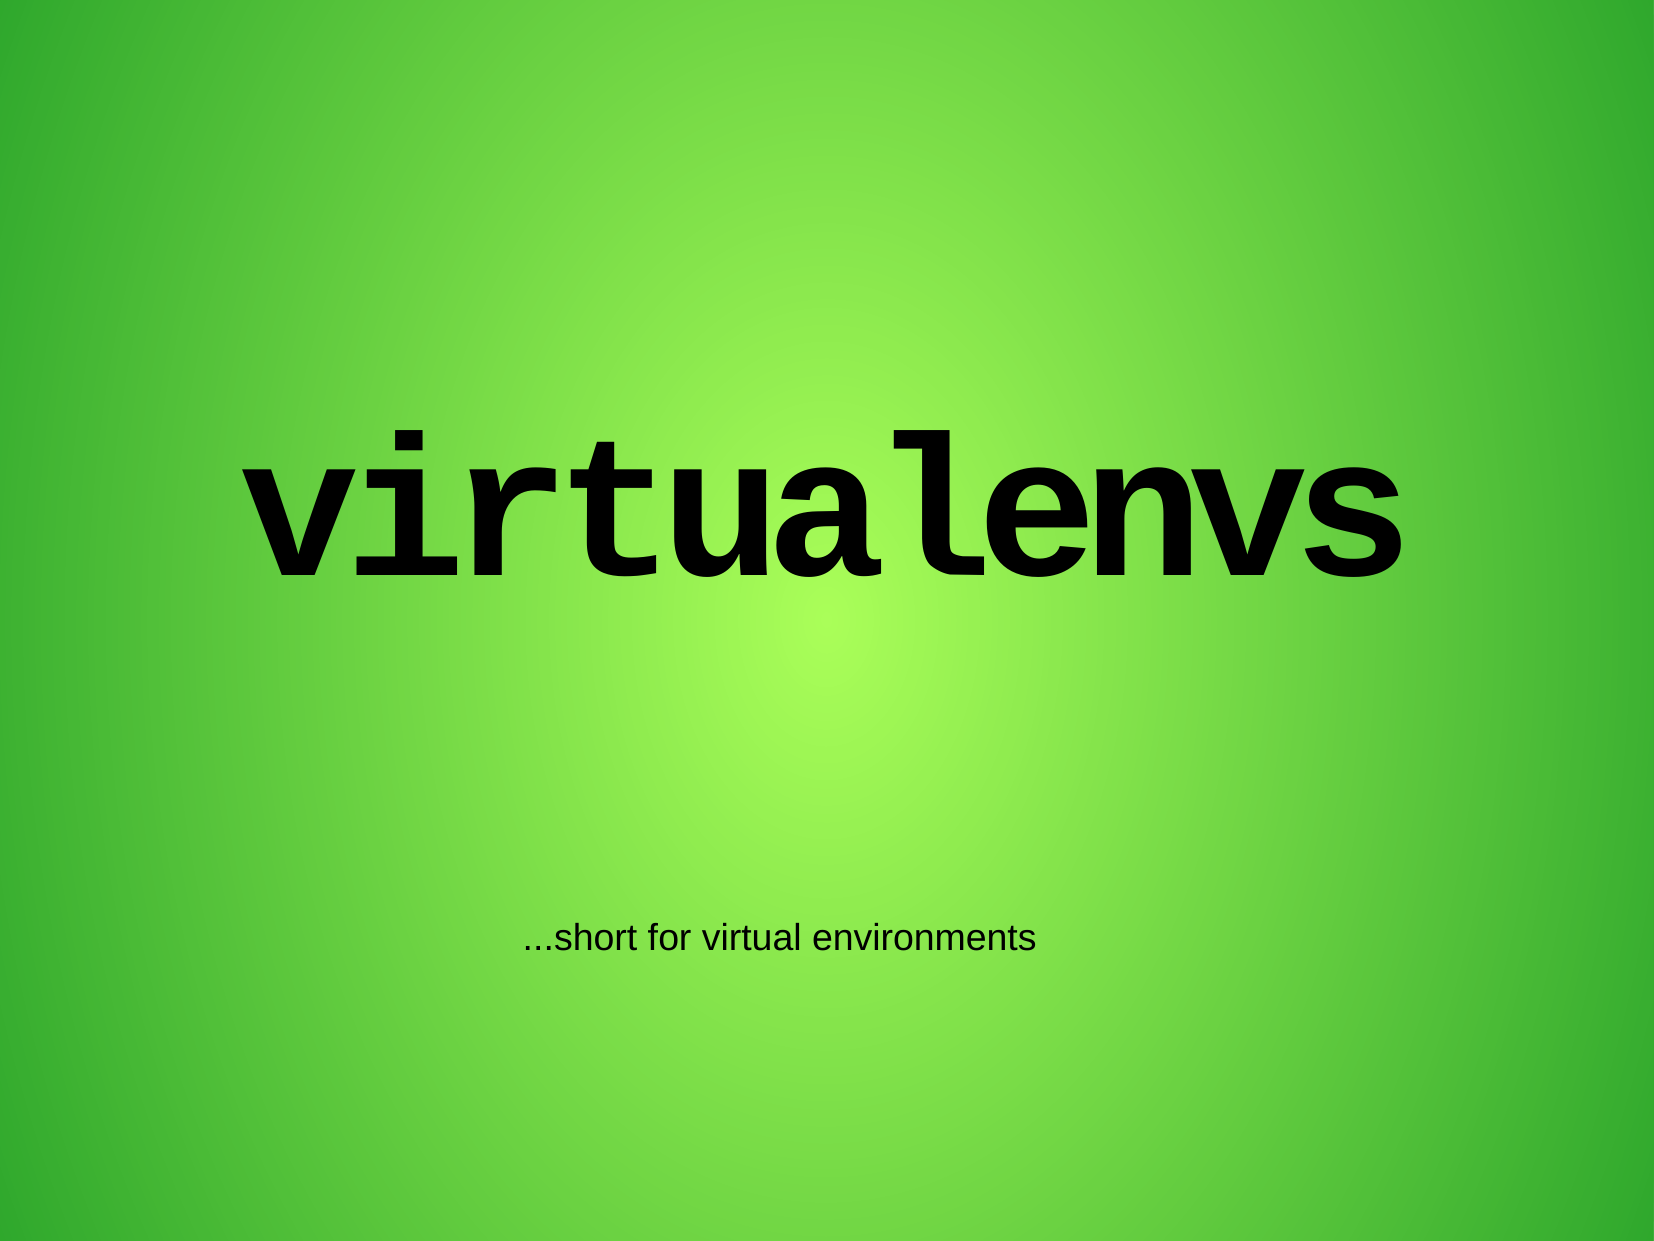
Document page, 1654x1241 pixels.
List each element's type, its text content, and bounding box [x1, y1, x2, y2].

text_box ...short for virtual environments [507, 909, 1053, 967]
subtitle virtualenvs [82, 47, 1571, 997]
